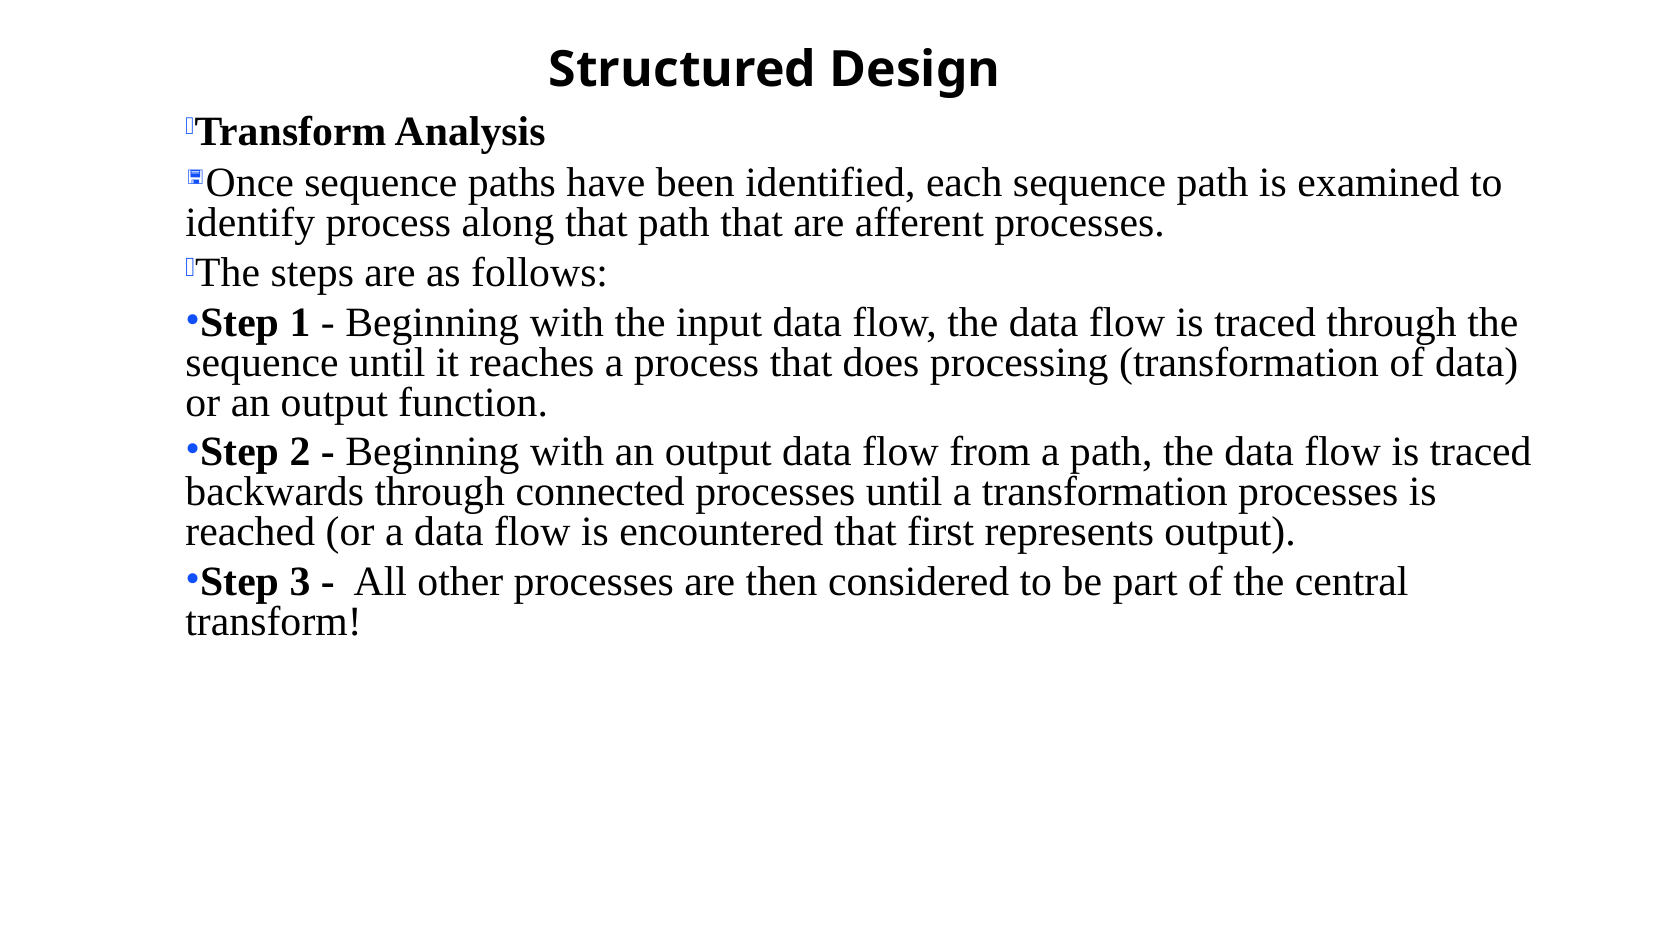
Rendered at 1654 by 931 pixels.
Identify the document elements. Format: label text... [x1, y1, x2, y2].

title Structured Design [195, 28, 1354, 92]
list Transform Analysis Once sequence paths have been identified, each sequence path is examined to identify process along that path that are afferent processes. The steps are as follows: Step 1 - Beginning with the input data flow, the data flow is traced through the sequence until it reaches a process that does processing (transformation of data) or an output function. Step 2 - Beginning with an output data flow from a path, the data flow is traced backwards through connected processes until a transformation processes is reached (or a data flow is encountered that first represents output). Step 3 - All other processes are then considered to be part of the central transform! [170, 106, 1576, 706]
